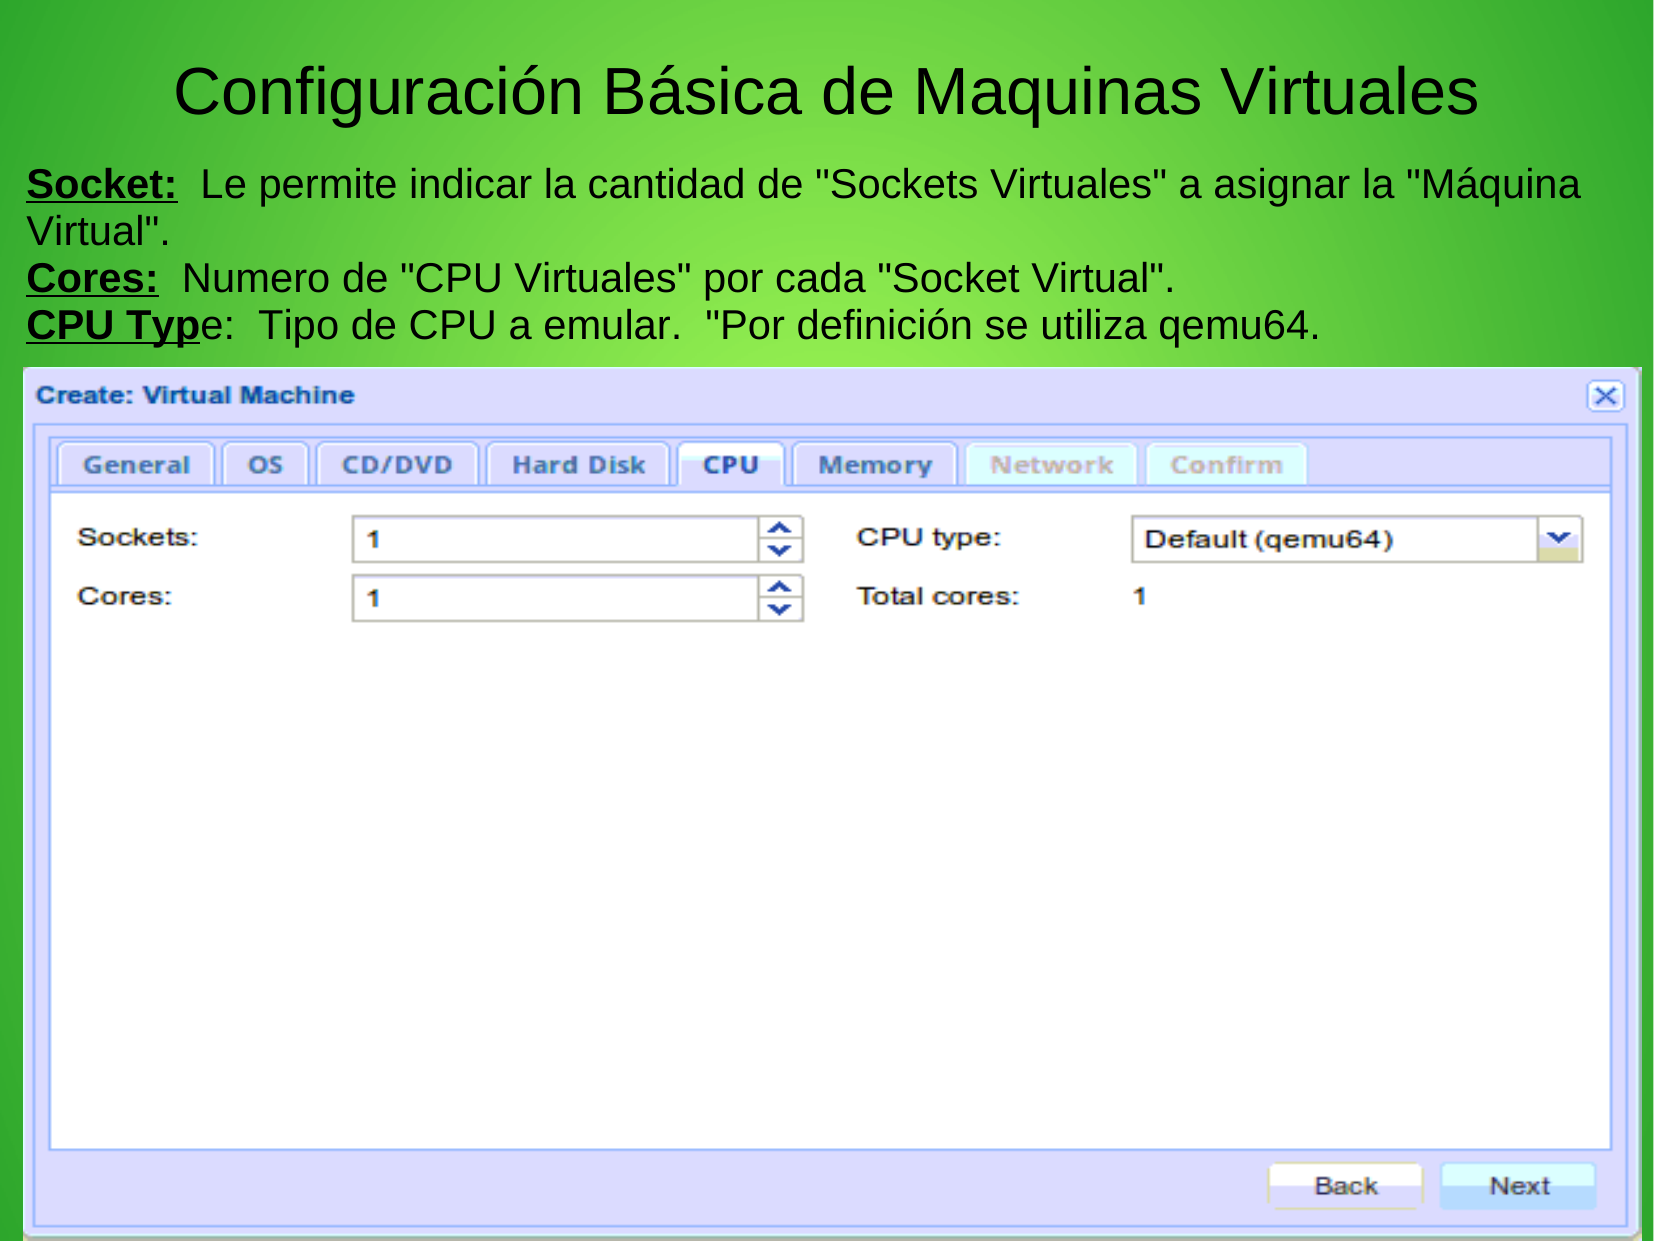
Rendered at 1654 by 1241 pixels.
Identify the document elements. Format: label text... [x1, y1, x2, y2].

text_box Configuración Básica de Maquinas Virtuales [158, 47, 1524, 138]
text_box Socket: Le permite indicar la cantidad de "Sockets Virtuales" a asignar la "Máquina Virtual". Cores: Numero de "CPU Virtuales" por cada "Socket Virtual". CPU Type: Tipo de CPU a emular. "Por definición se utiliza qemu64. [11, 153, 1642, 357]
picture [0, 0, 1654, 1241]
